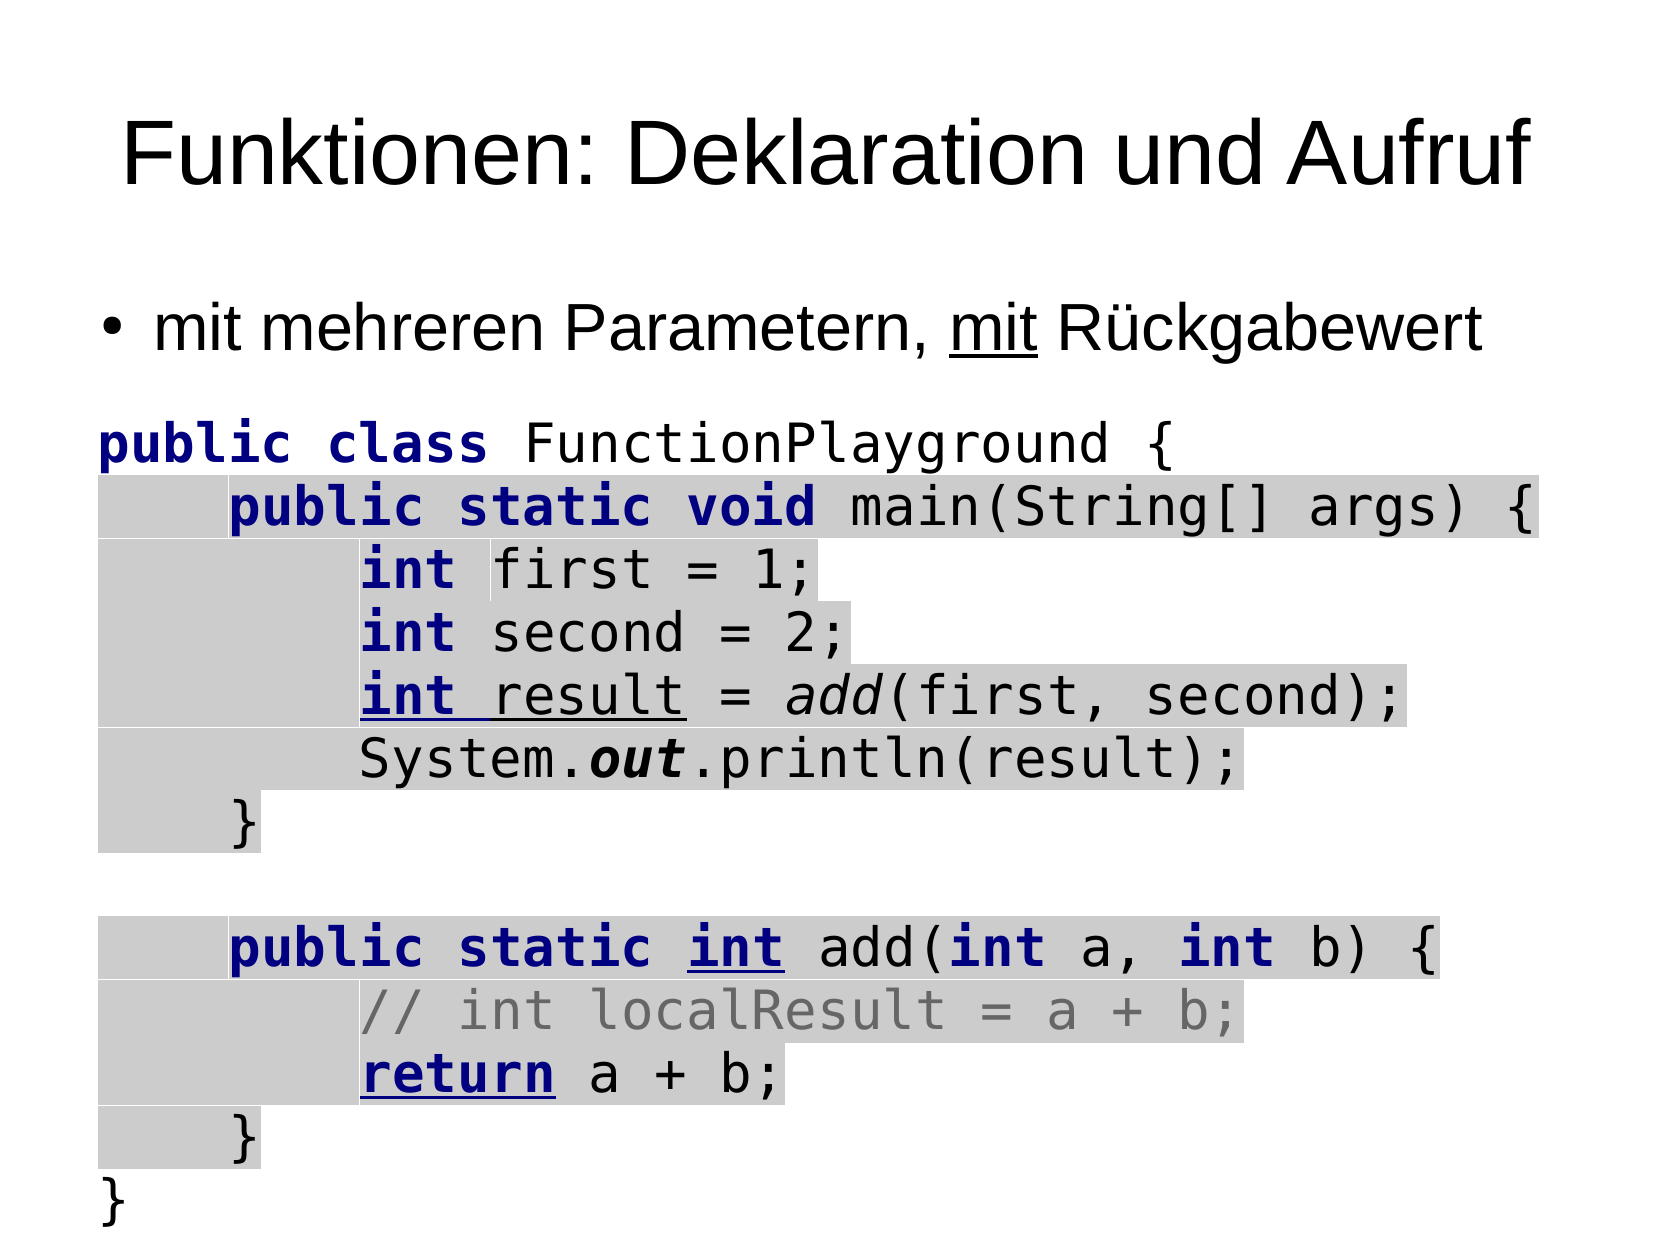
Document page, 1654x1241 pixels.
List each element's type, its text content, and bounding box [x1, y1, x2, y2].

list mit mehreren Parametern, mit Rückgabewert [82, 290, 1571, 405]
text_box public class FunctionPlayground { public static void main(String[] args) { int first = 1; int second = 2; int result = add(first, second); System.out.println(result); } public static int add(int a, int b) { // int localResult = a + b; return a + b; } } [82, 405, 1571, 1241]
title Funktionen: Deklaration und Aufruf [82, 49, 1571, 257]
